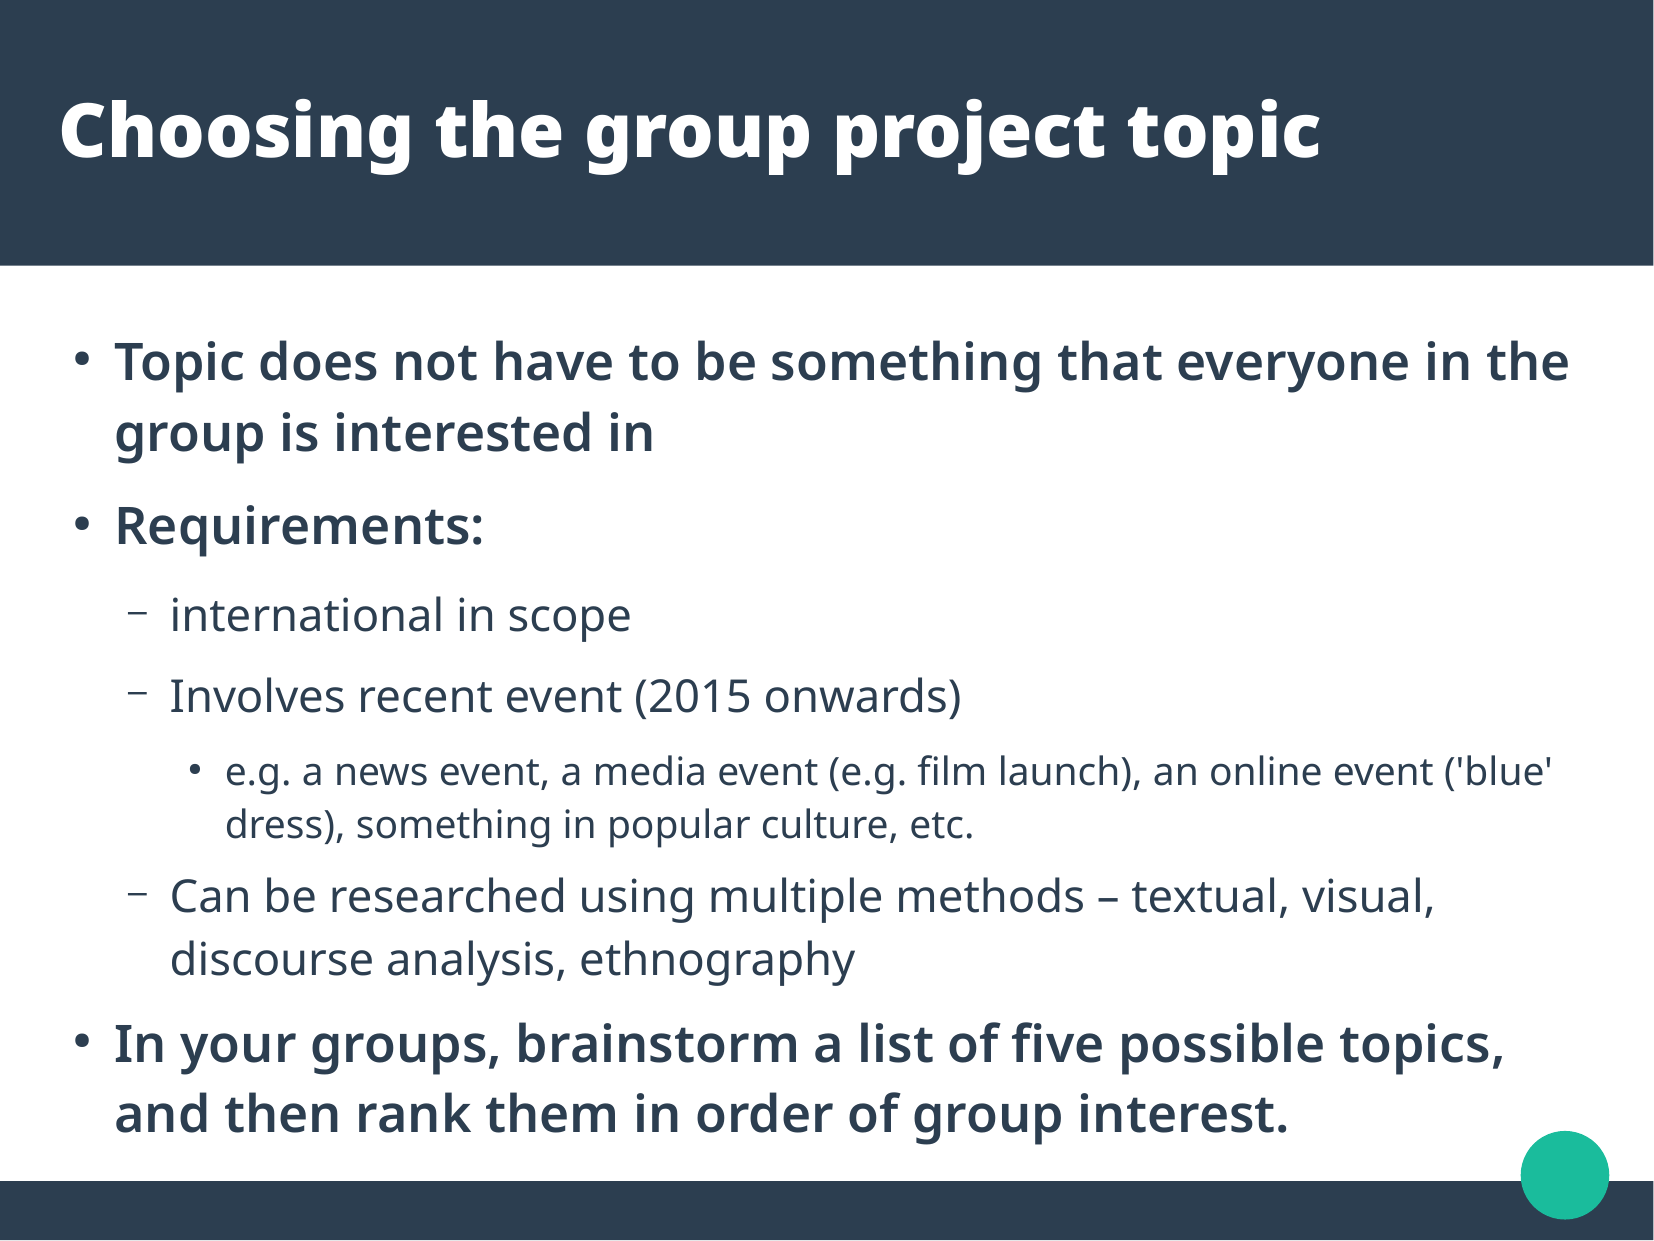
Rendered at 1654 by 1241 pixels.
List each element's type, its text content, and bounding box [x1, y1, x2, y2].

list Topic does not have to be something that everyone in the group is interested in Requirements: international in scope Involves recent event (2015 onwards) e.g. a news event, a media event (e.g. film launch), an online event ('blue' dress), something in popular culture, etc. Can be researched using multiple methods – textual, visual, discourse analysis, ethnography In your groups, brainstorm a list of five possible topics, and then rank them in order of group interest. [59, 324, 1595, 1152]
title Choosing the group project topic [59, 49, 1595, 207]
